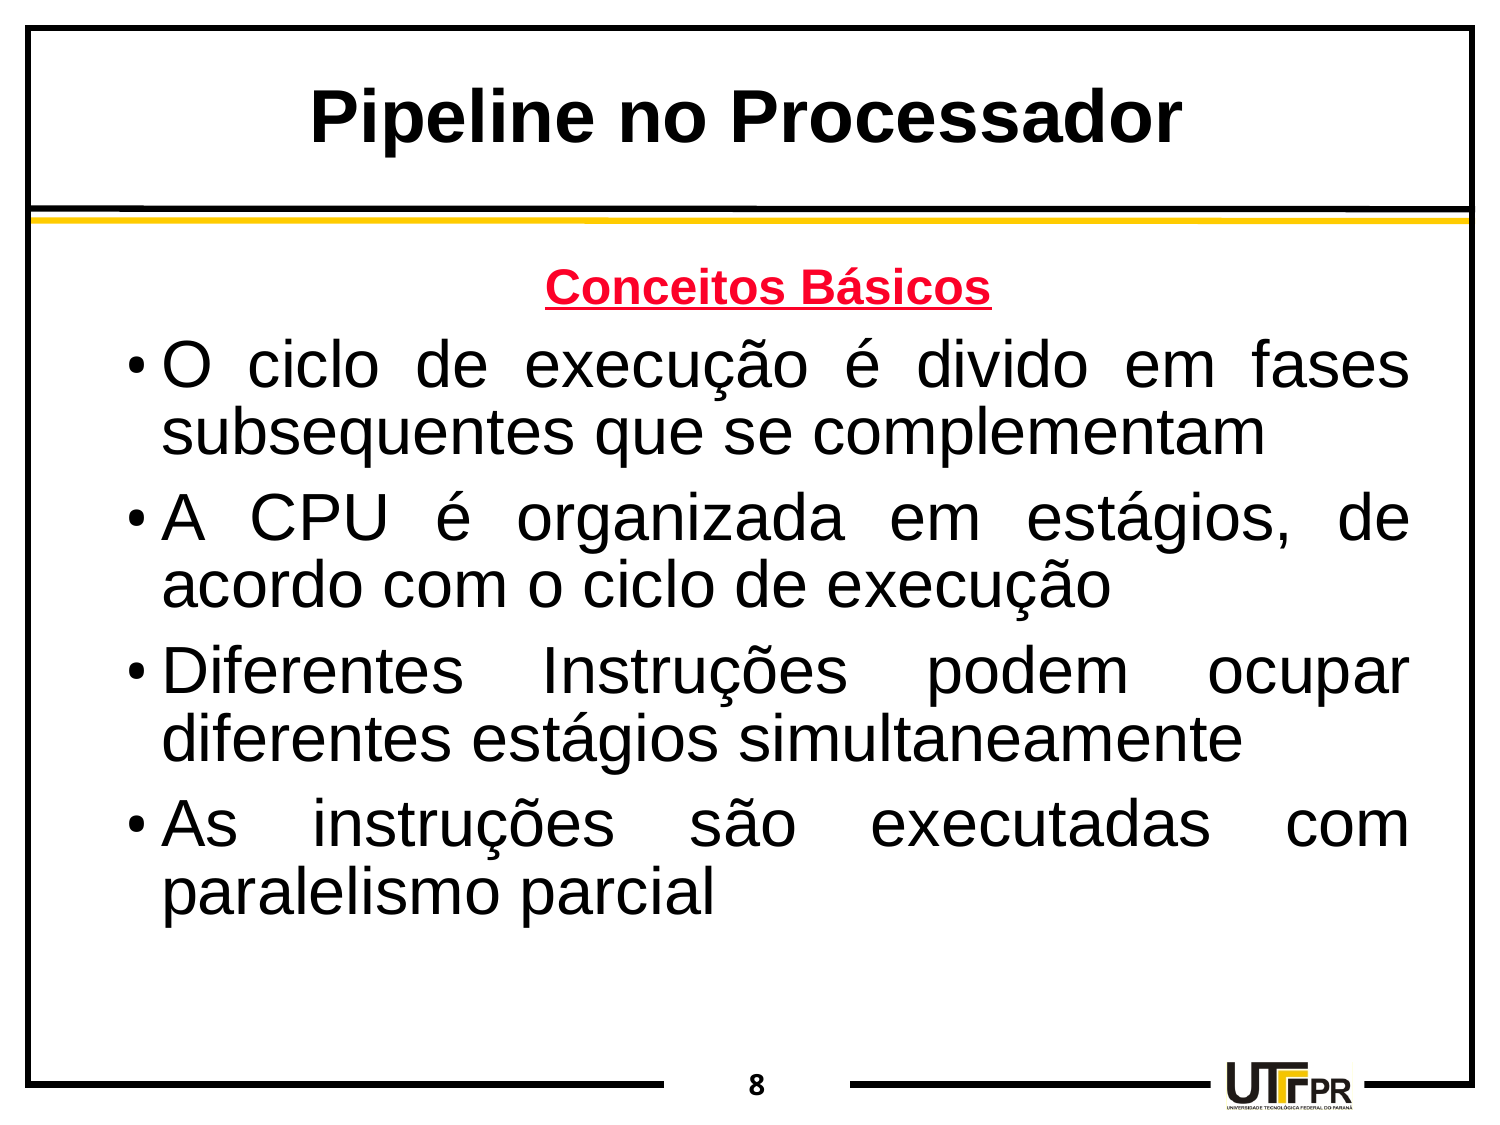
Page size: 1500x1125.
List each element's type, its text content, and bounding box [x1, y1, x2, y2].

title Pipeline no Processador [23, 43, 1471, 194]
picture [1226, 1062, 1353, 1110]
list Conceitos Básicos O ciclo de execução é divido em fases subsequentes que se complementam A CPU é organizada em estágios, de acordo com o ciclo de execução Diferentes Instruções podem ocupar diferentes estágios simultaneamente As instruções são executadas com paralelismo parcial [72, 257, 1428, 1015]
